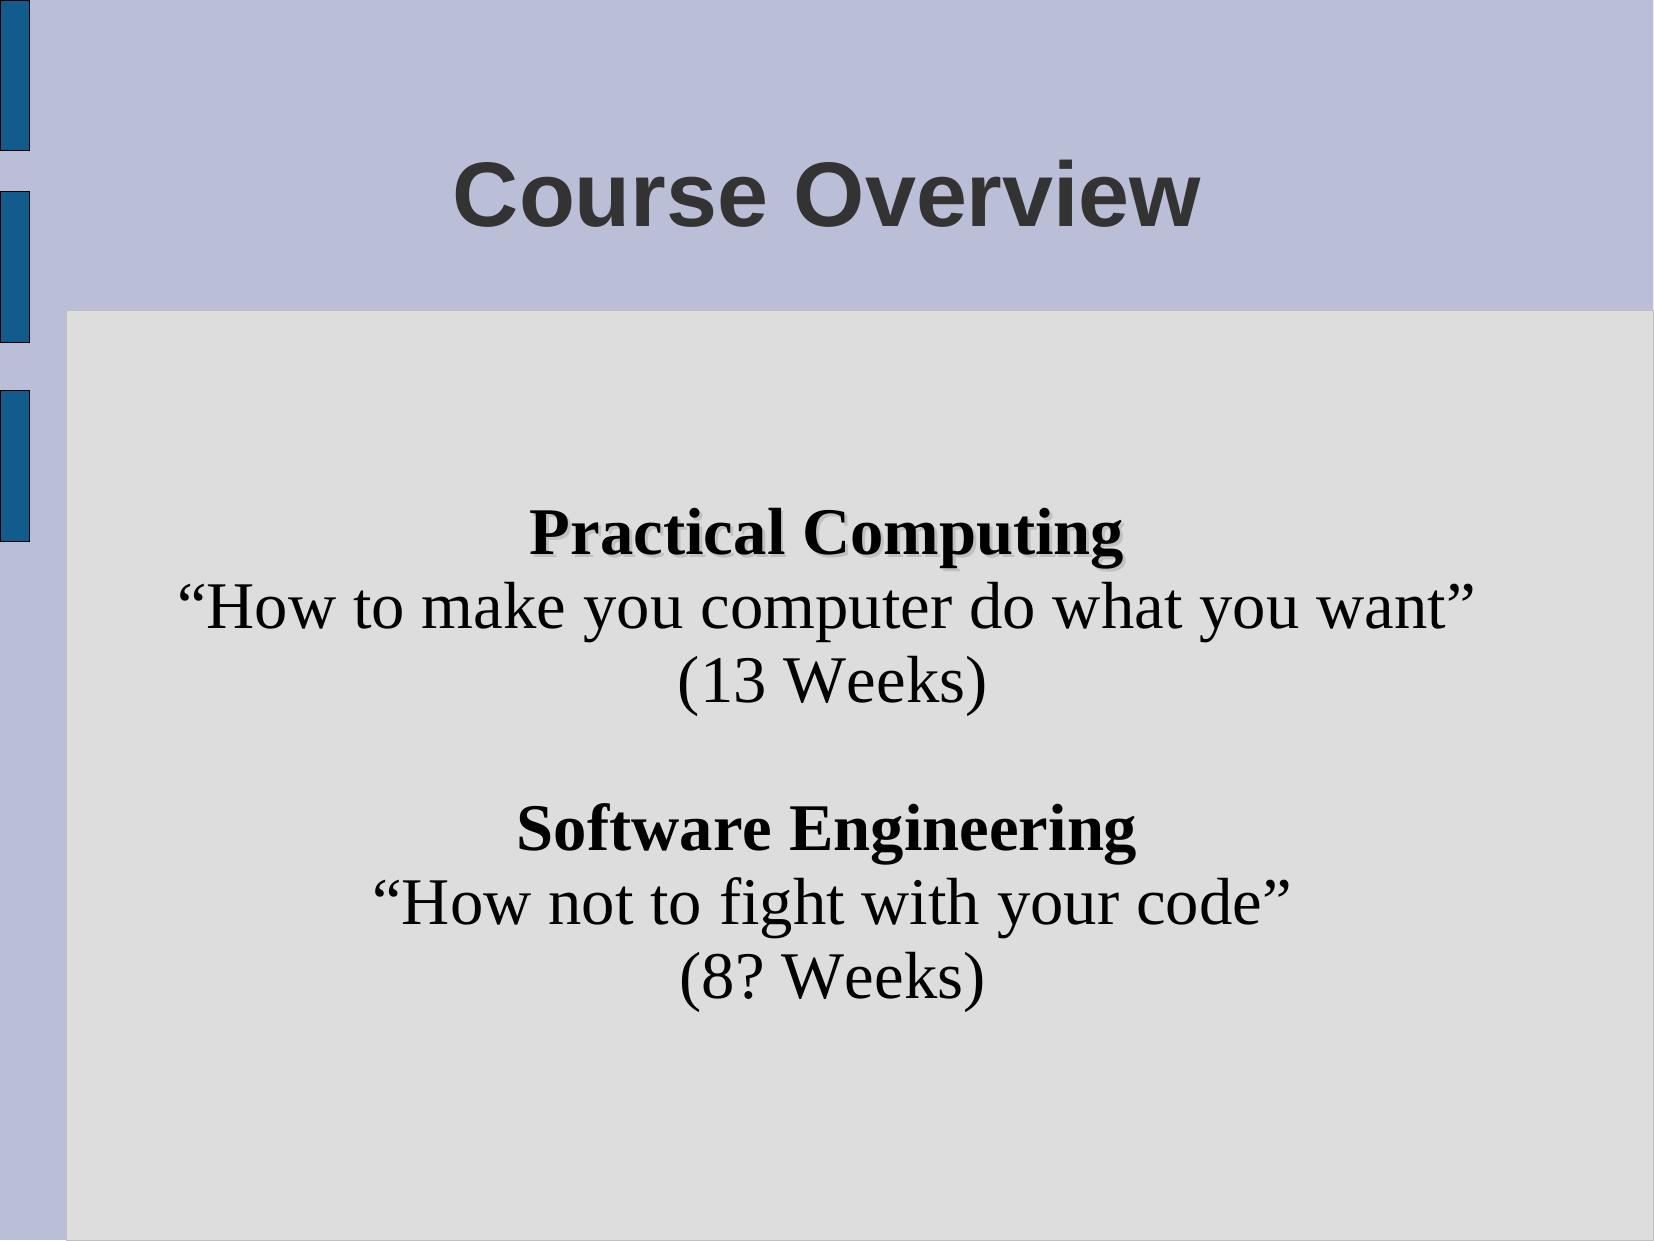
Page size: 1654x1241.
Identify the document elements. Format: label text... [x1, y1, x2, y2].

subtitle Practical Computing “How to make you computer do what you want” (13 Weeks) Software Engineering “How not to fight with your code” (8? Weeks) [121, 352, 1534, 1156]
title Course Overview [121, 98, 1534, 291]
